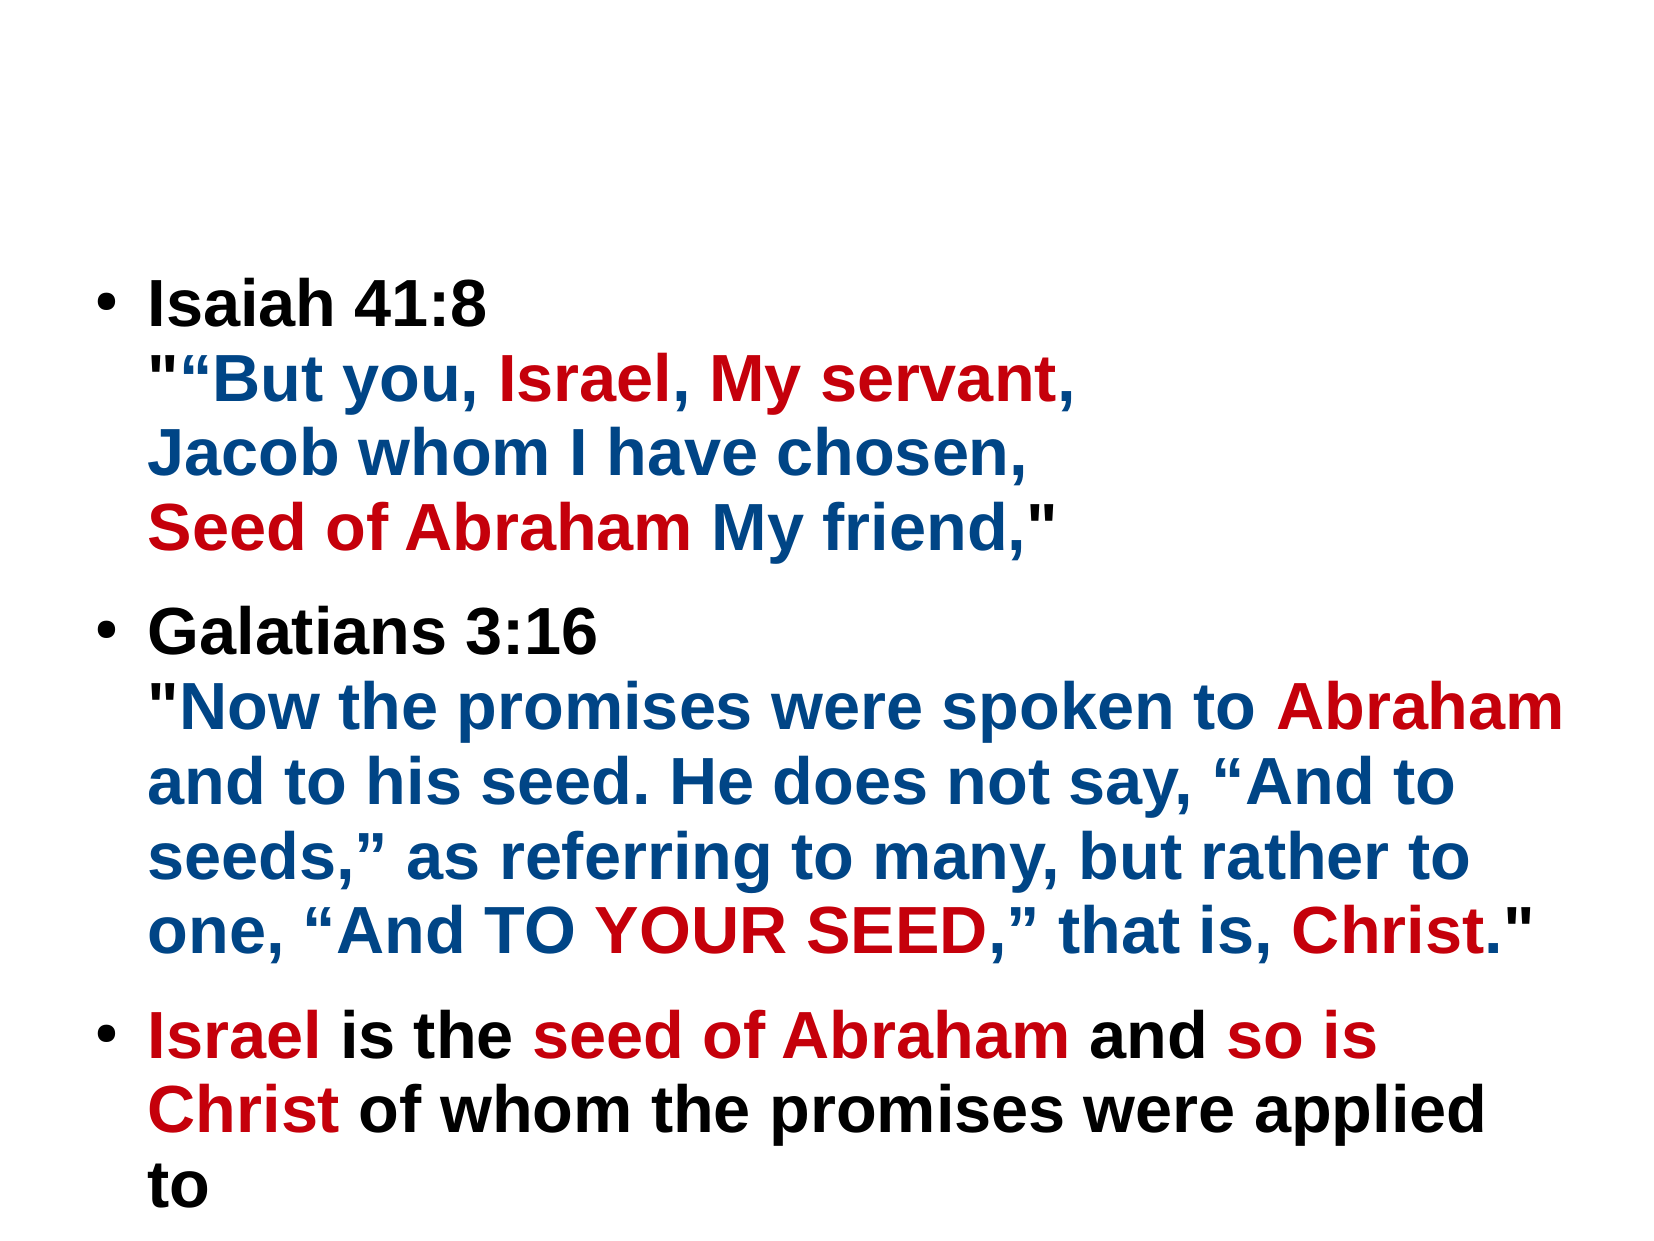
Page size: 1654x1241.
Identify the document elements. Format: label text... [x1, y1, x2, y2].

list Isaiah 41:8 "“But you, Israel, My servant, Jacob whom I have chosen, Seed of Abraham My friend," Galatians 3:16 "Now the promises were spoken to Abraham and to his seed. He does not say, “And to seeds,” as referring to many, but rather to one, “And TO YOUR SEED,” that is, Christ." Israel is the seed of Abraham and so is Christ of whom the promises were applied to [76, 265, 1565, 1241]
